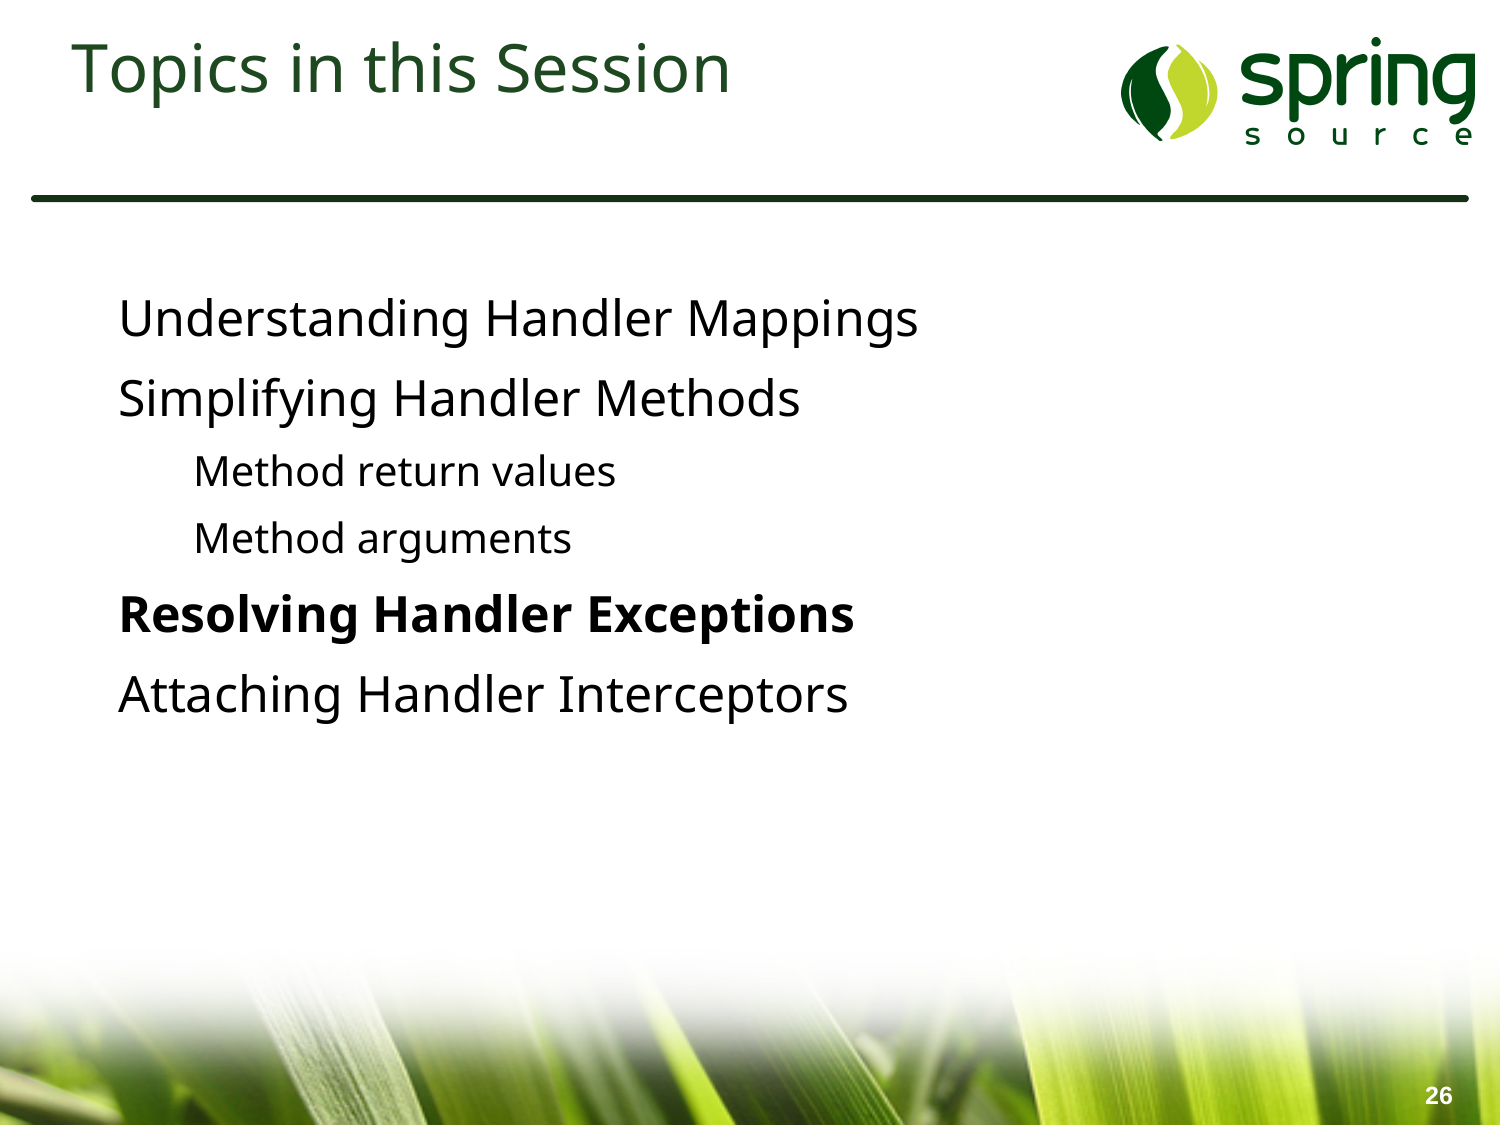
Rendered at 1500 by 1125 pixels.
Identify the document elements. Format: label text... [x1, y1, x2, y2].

picture [0, 944, 1500, 1125]
title Topics in this Session [56, 13, 1089, 176]
picture [1121, 37, 1475, 145]
list Understanding Handler Mappings Simplifying Handler Methods Method return values Method arguments Resolving Handler Exceptions Attaching Handler Interceptors [103, 275, 1394, 938]
